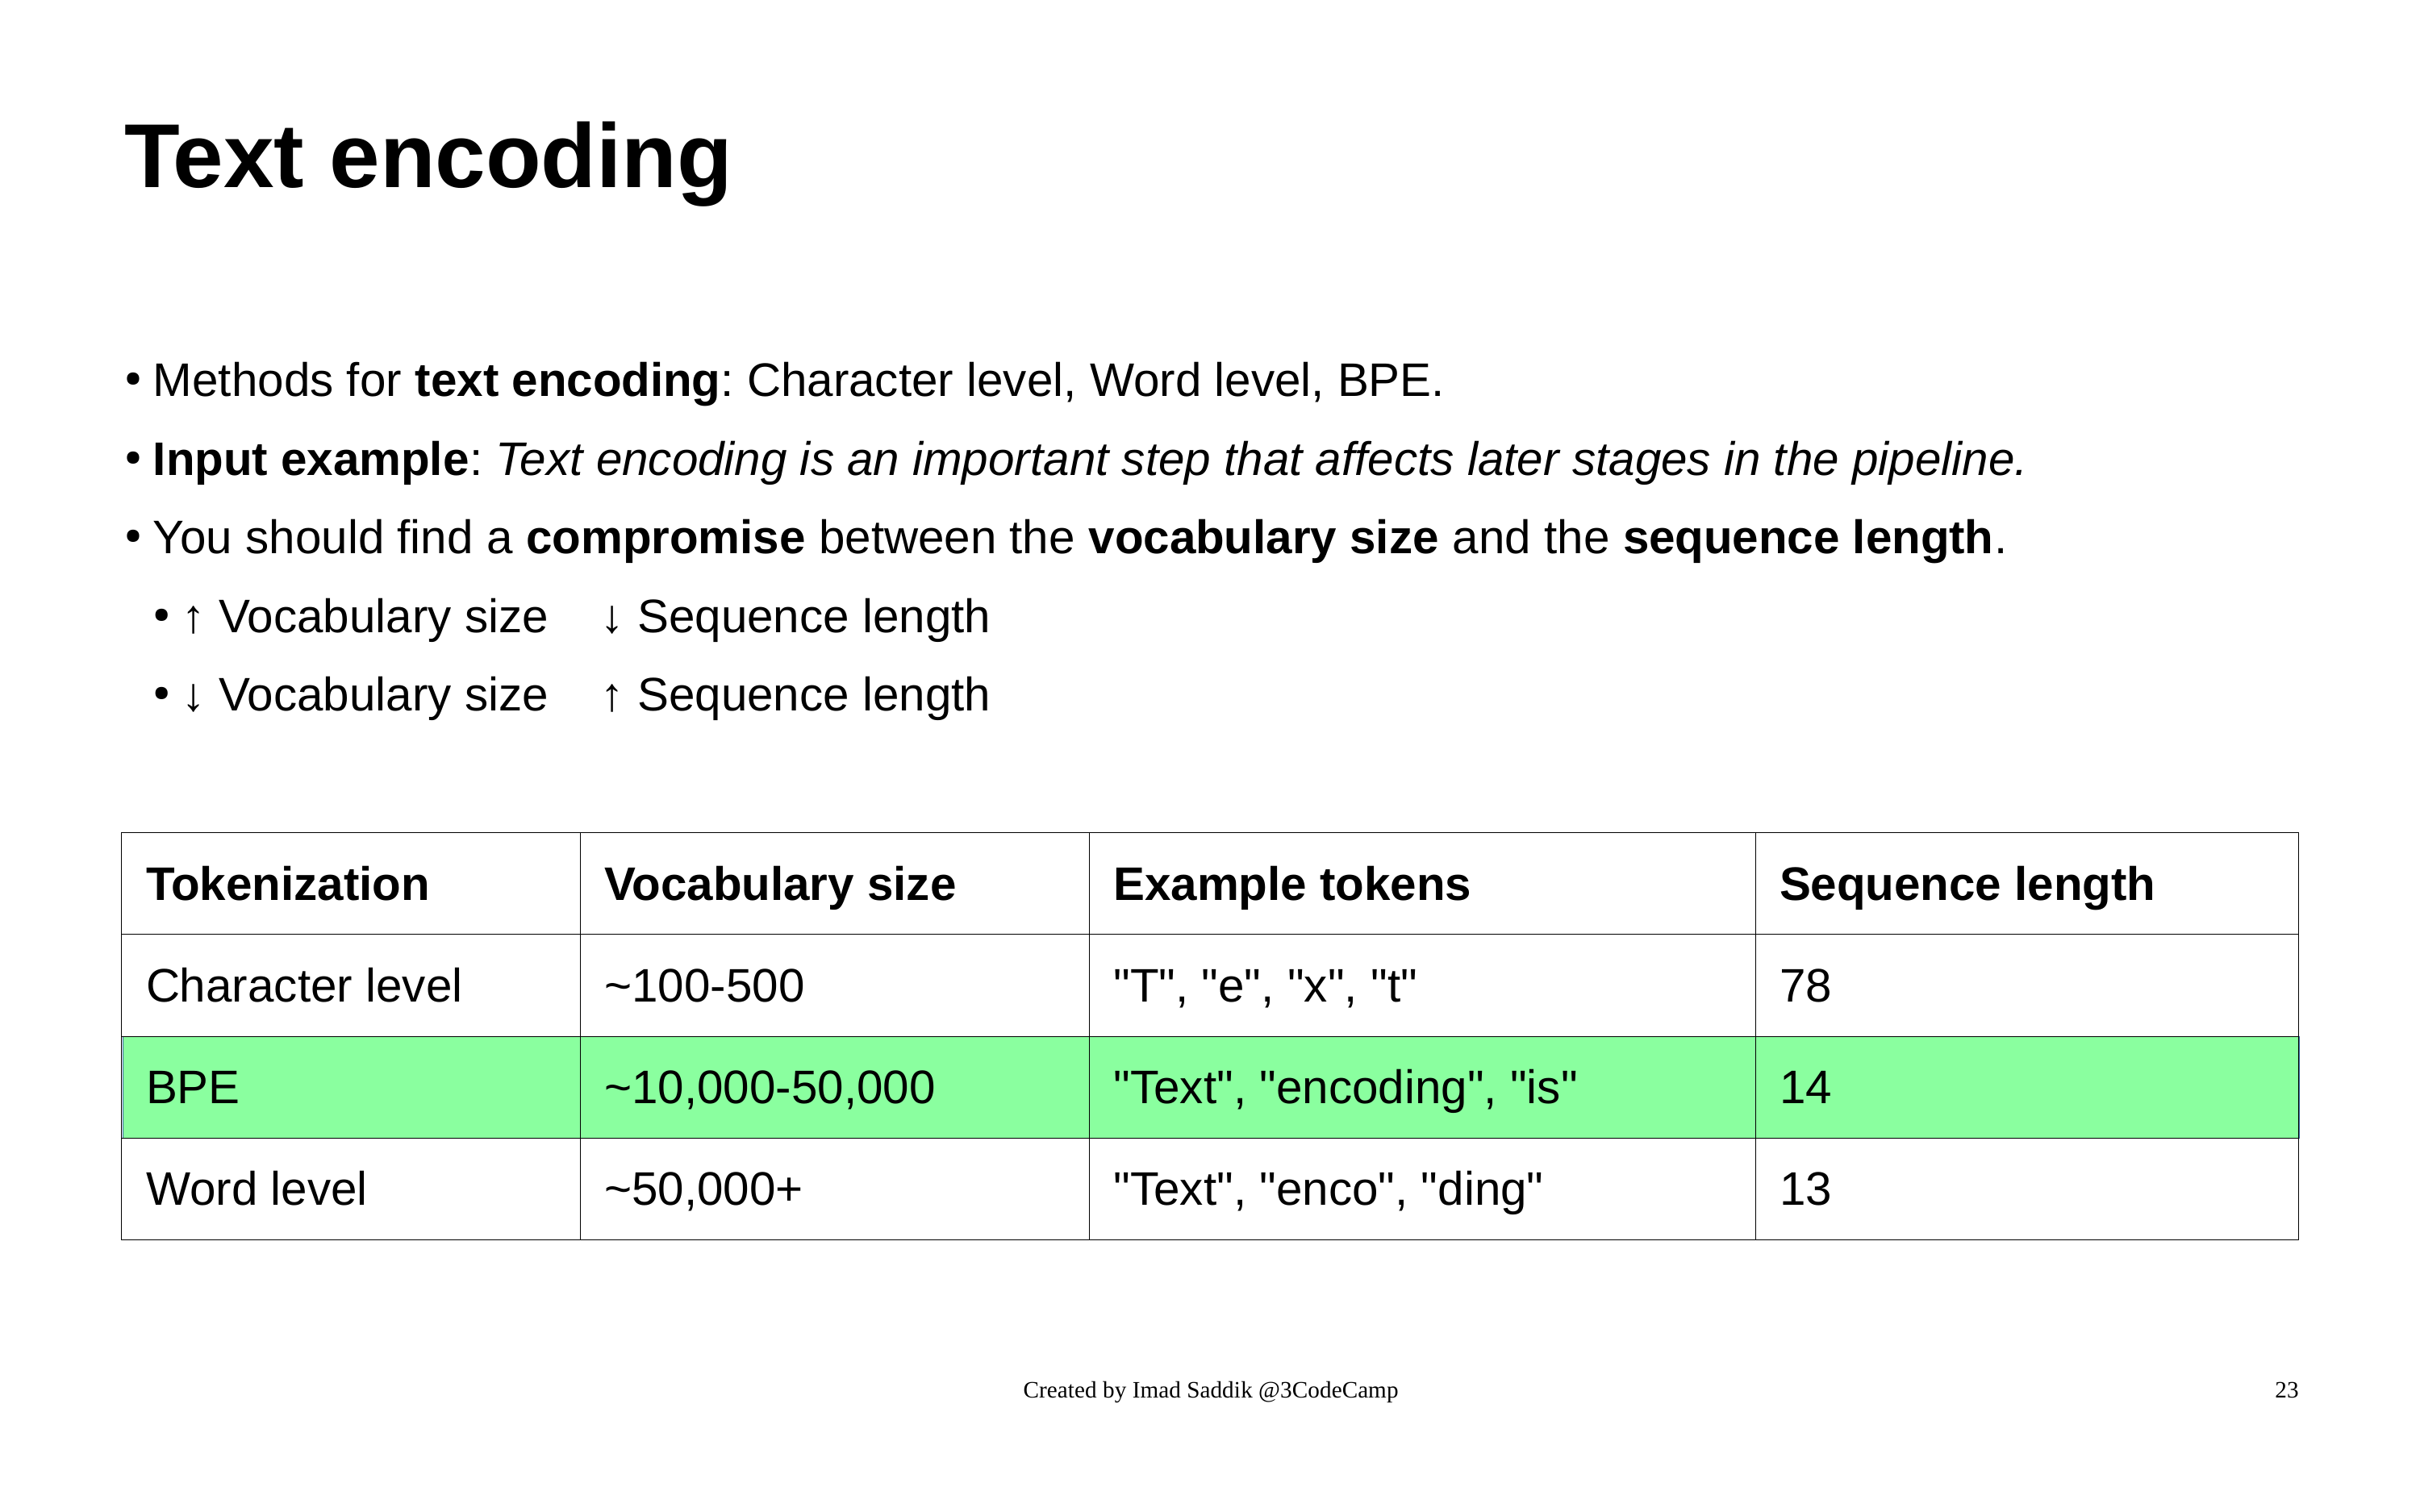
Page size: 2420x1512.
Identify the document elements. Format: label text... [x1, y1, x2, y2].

table_cell "T", "e", "x", "t" [1090, 935, 1755, 1036]
table_cell Character level [122, 935, 580, 1036]
table_cell BPE [122, 1037, 580, 1138]
table_cell 13 [1756, 1139, 2298, 1239]
table_header Vocabulary size [581, 833, 1089, 934]
text_box Methods for text encoding: Character level, Word level, BPE. Input example: Text encoding is an important step that affects later stages in the pipeline. You should find a compromise between the vocabulary size and the sequence length. ↑ Vocabulary size ↓ Sequence length ↓ Vocabulary size ↑ Sequence length [112, 322, 2209, 727]
table_cell 78 [1756, 935, 2298, 1036]
table_cell "Text", "encoding", "is" [1090, 1037, 1755, 1138]
text_box Text encoding [112, 61, 1664, 251]
table_cell ~10,000-50,000 [581, 1037, 1089, 1138]
table_cell ~50,000+ [581, 1139, 1089, 1239]
table_cell ~100-500 [581, 935, 1089, 1036]
table_cell "Text", "enco", "ding" [1090, 1139, 1755, 1239]
table_header Tokenization [122, 833, 580, 934]
table_cell Word level [122, 1139, 580, 1239]
table_header Example tokens [1090, 833, 1755, 934]
table_header Sequence length [1756, 833, 2298, 934]
table_cell 14 [1756, 1037, 2298, 1138]
